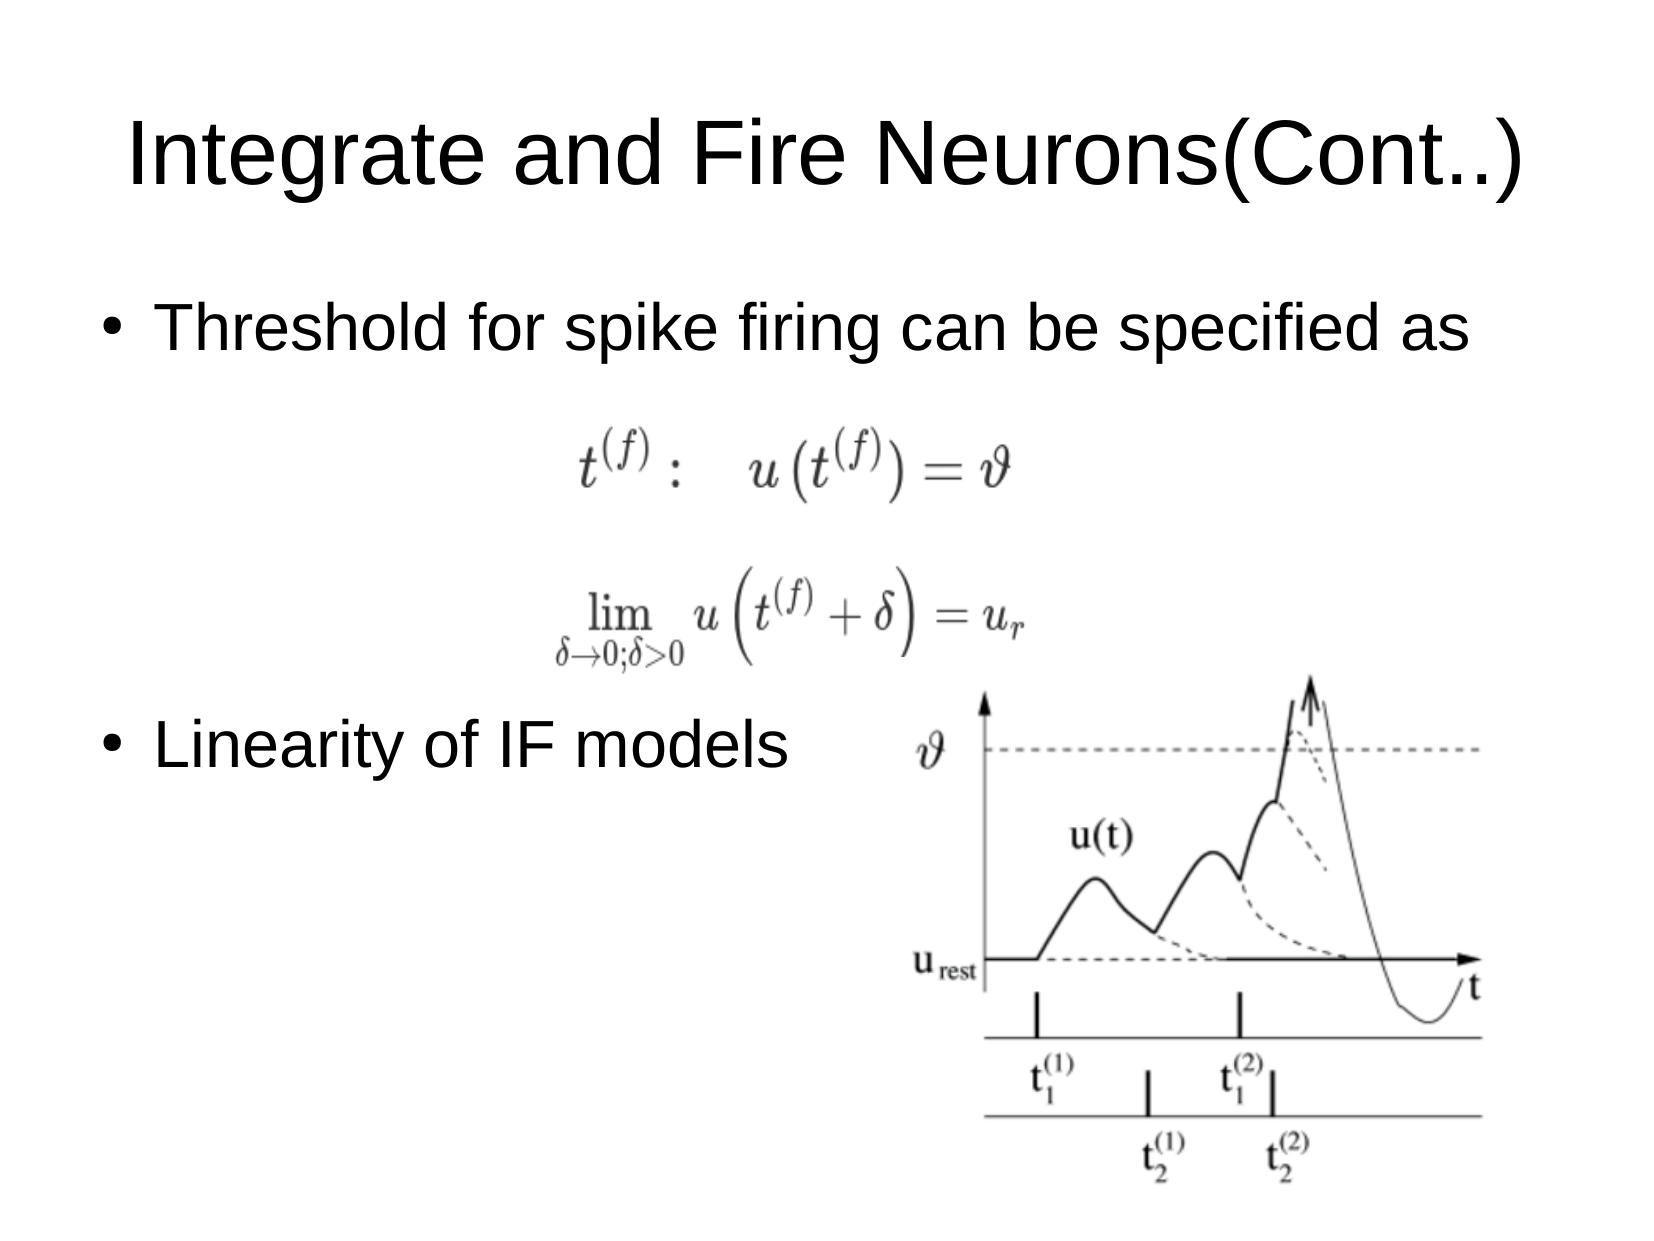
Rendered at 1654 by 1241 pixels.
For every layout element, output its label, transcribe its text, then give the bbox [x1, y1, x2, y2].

picture [525, 547, 1546, 1201]
title Integrate and Fire Neurons(Cont..) [82, 49, 1571, 257]
list Threshold for spike firing can be specified as Linearity of IF models [82, 290, 1571, 1010]
picture [535, 404, 1021, 526]
